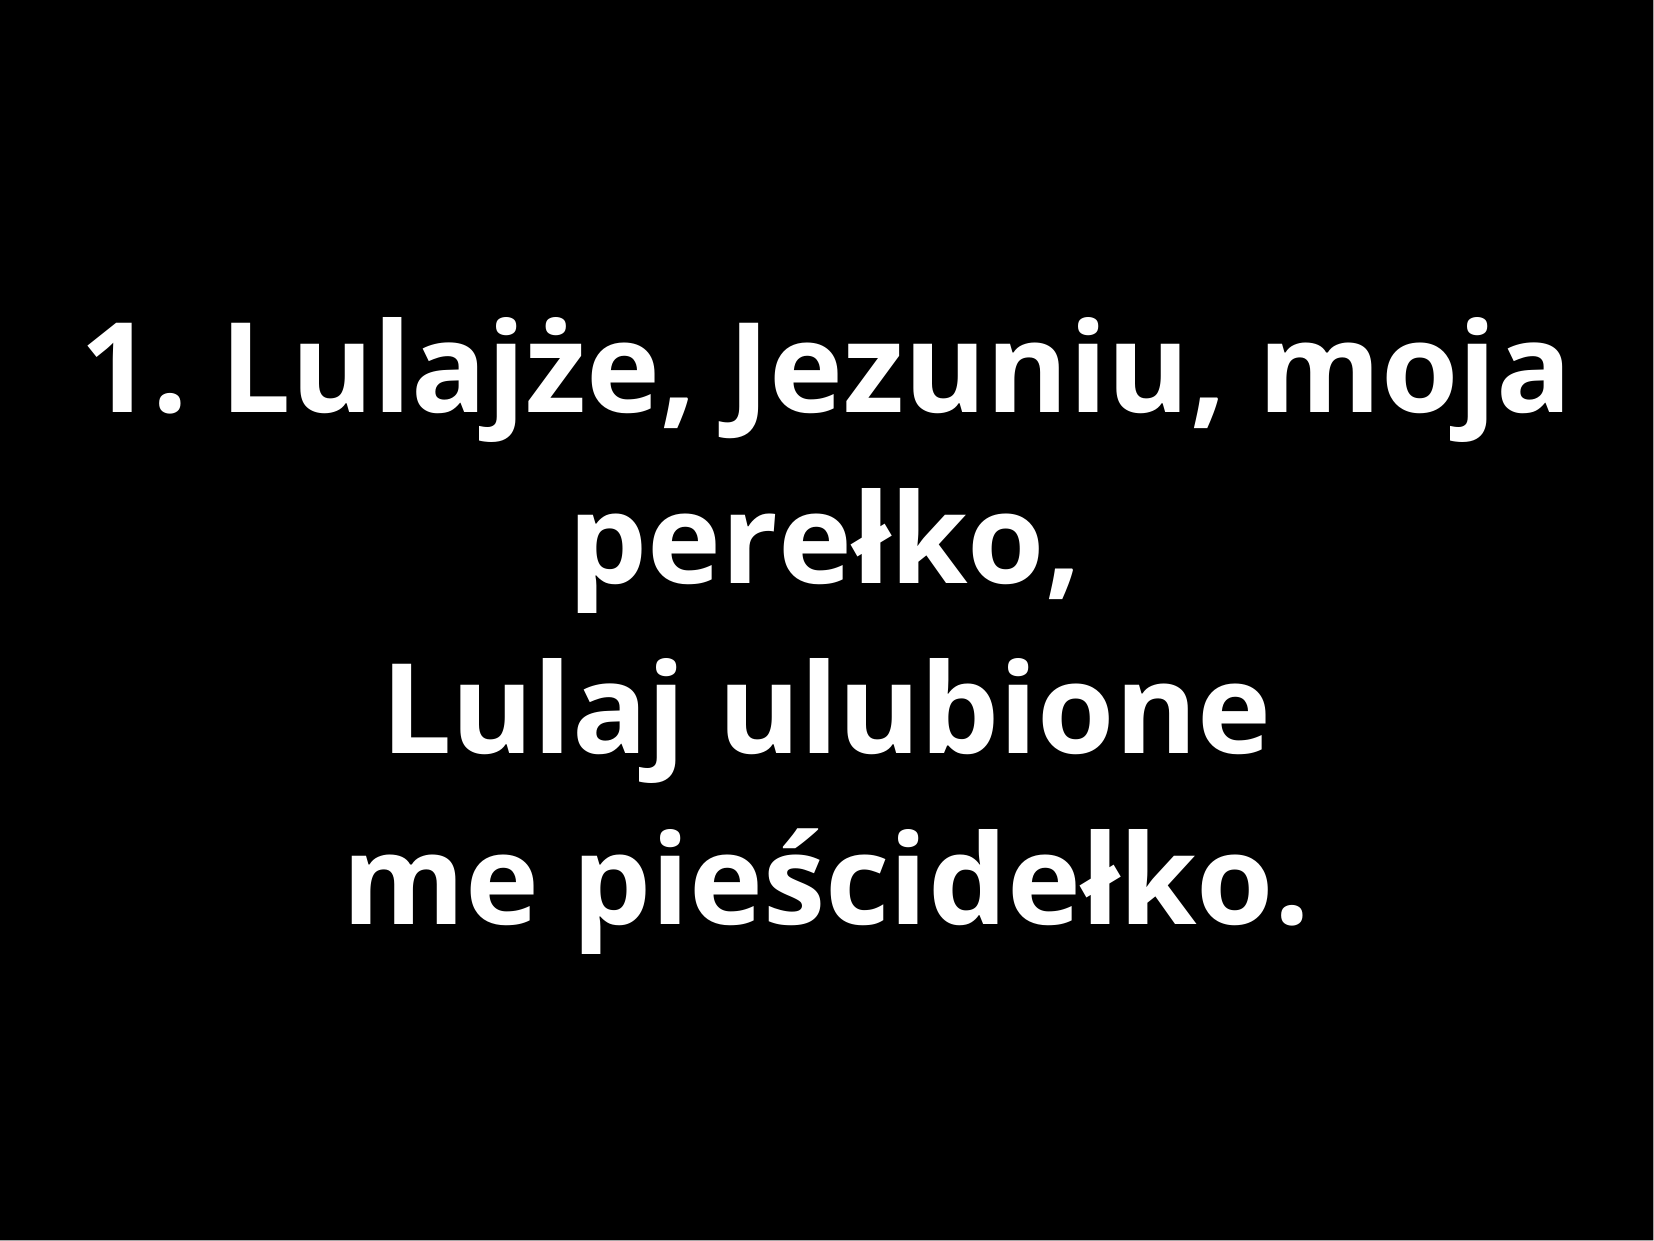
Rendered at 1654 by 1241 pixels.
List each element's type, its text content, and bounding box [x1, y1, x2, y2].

title 1. Lulajże, Jezuniu, moja perełko, Lulaj ulubione me pieścidełko. [0, 0, 1654, 1241]
